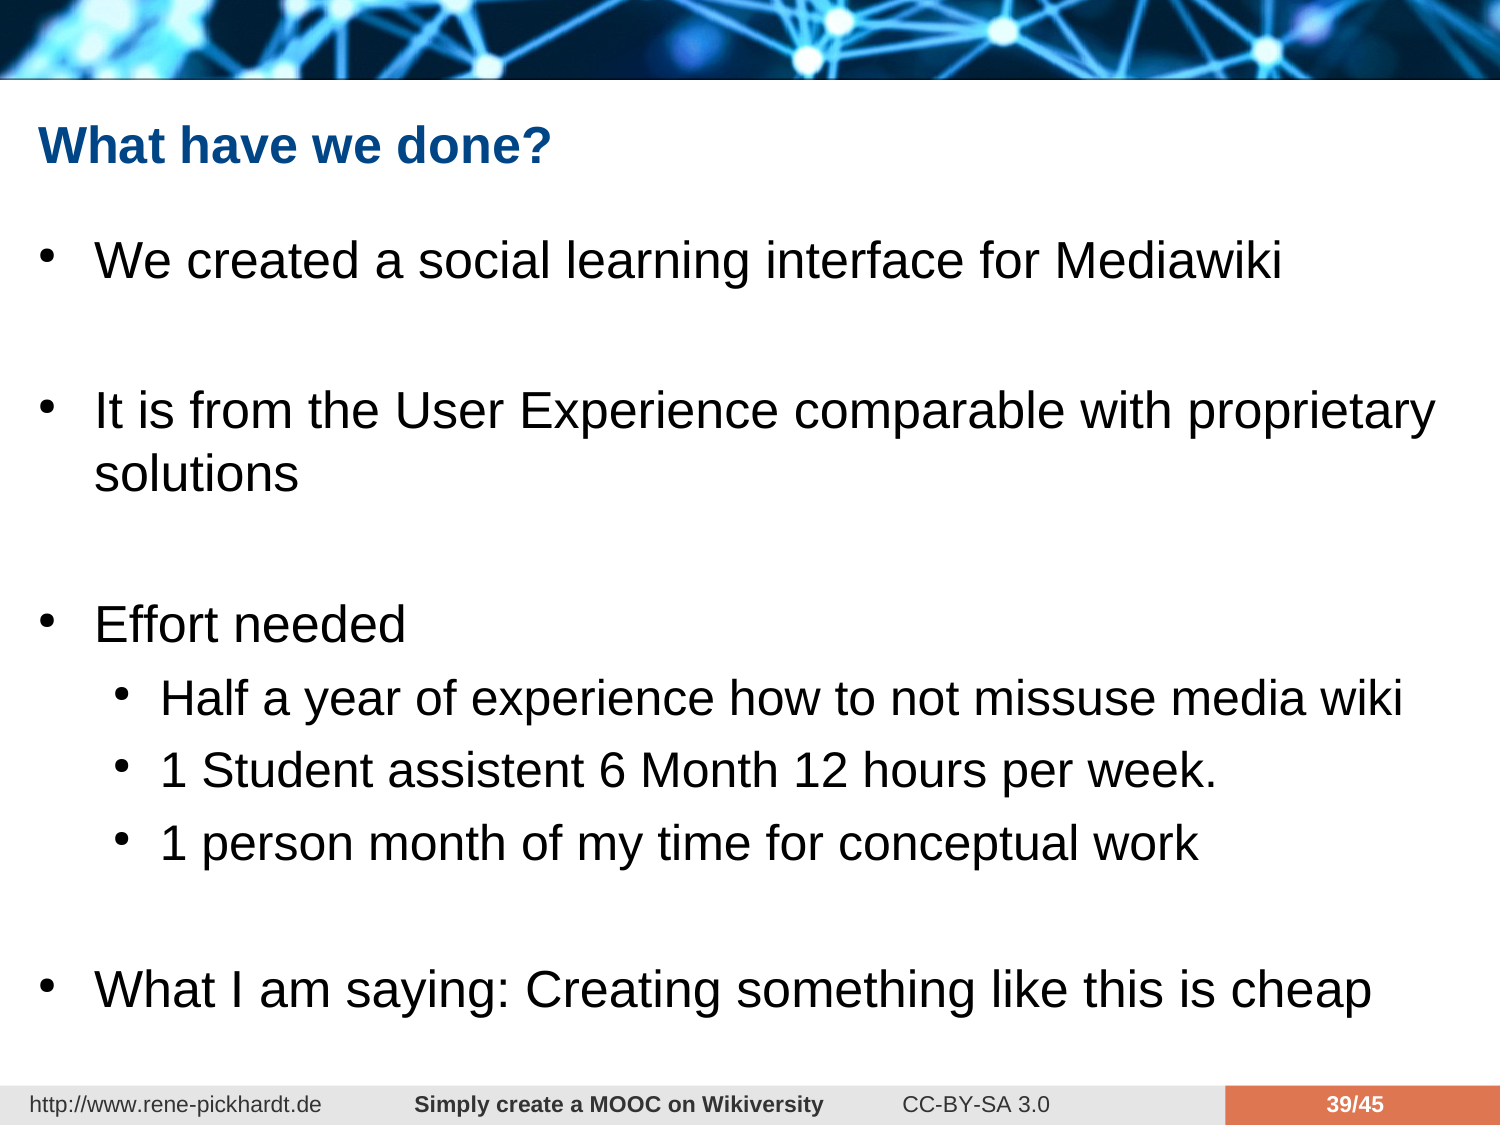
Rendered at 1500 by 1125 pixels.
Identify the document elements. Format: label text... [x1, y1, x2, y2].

picture [0, 0, 1500, 80]
list We created a social learning interface for Mediawiki It is from the User Experience comparable with proprietary solutions Effort needed Half a year of experience how to not missuse media wiki 1 Student assistent 6 Month 12 hours per week. 1 person month of my time for conceptual work What I am saying: Creating something like this is cheap [23, 218, 1483, 1055]
title What have we done? [23, 112, 1500, 187]
